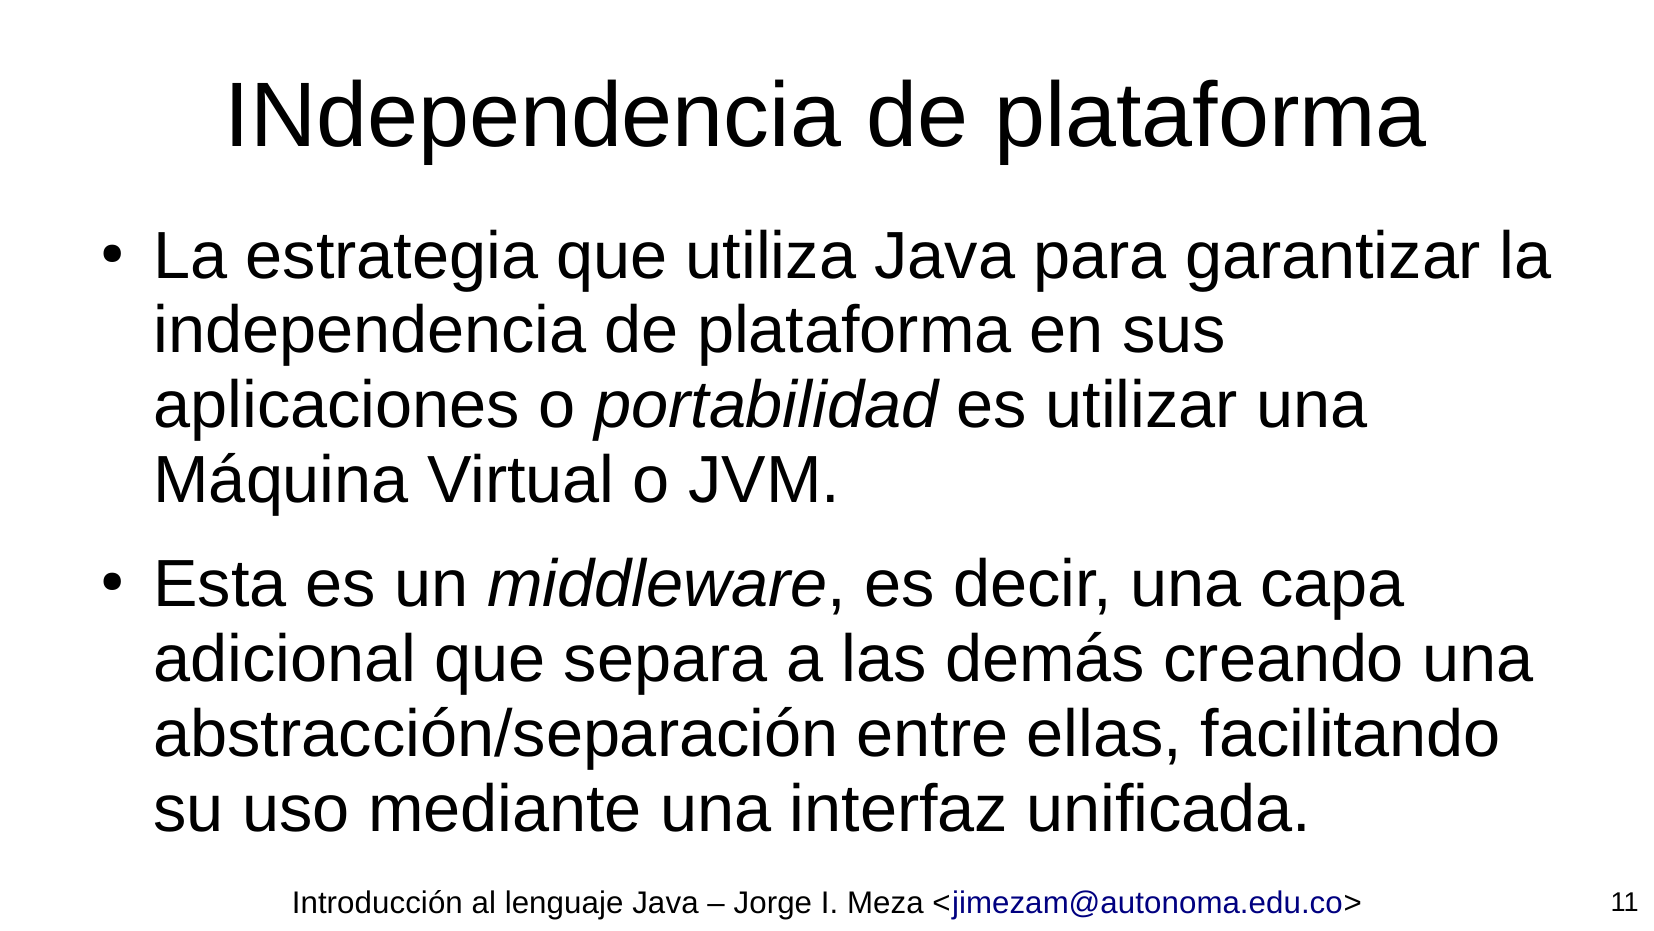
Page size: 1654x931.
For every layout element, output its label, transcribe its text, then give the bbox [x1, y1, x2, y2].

list La estrategia que utiliza Java para garantizar la independencia de plataforma en sus aplicaciones o portabilidad es utilizar una Máquina Virtual o JVM. Esta es un middleware, es decir, una capa adicional que separa a las demás creando una abstracción/separación entre ellas, facilitando su uso mediante una interfaz unificada. [82, 217, 1571, 857]
title INdependencia de plataforma [82, 37, 1571, 193]
